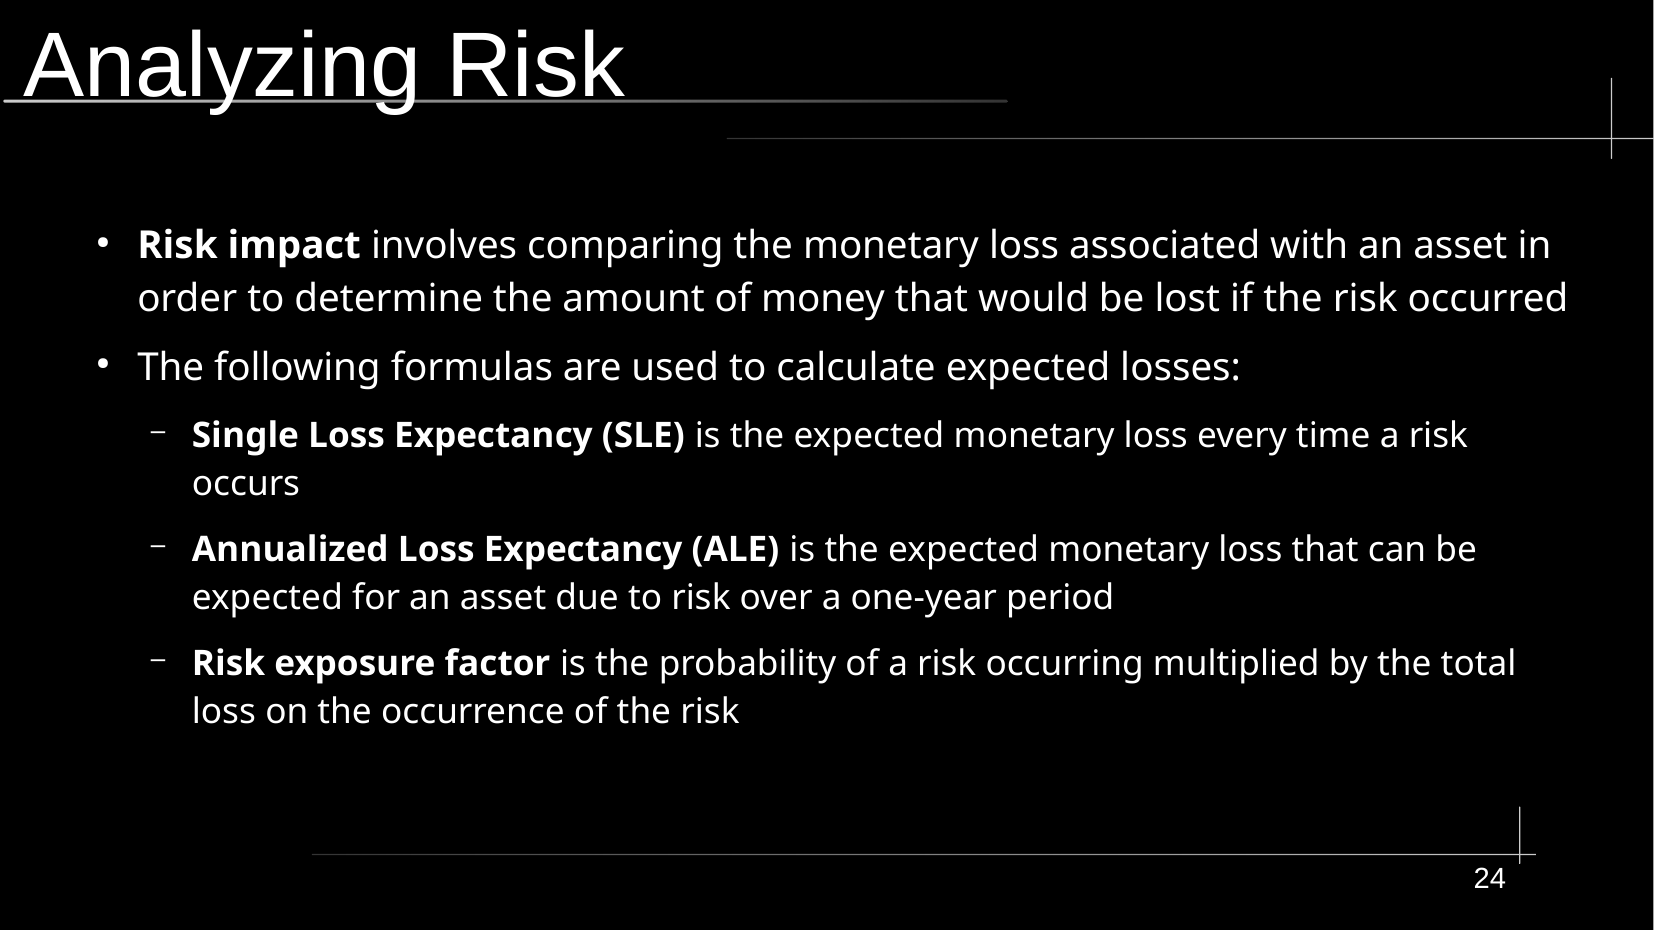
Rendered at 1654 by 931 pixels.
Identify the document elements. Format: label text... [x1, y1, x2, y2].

list Risk impact involves comparing the monetary loss associated with an asset in order to determine the amount of money that would be lost if the risk occurred The following formulas are used to calculate expected losses: Single Loss Expectancy (SLE) is the expected monetary loss every time a risk occurs Annualized Loss Expectancy (ALE) is the expected monetary loss that can be expected for an asset due to risk over a one-year period Risk exposure factor is the probability of a risk occurring multiplied by the total loss on the occurrence of the risk [82, 217, 1571, 758]
title Analyzing Risk [23, 11, 1589, 119]
